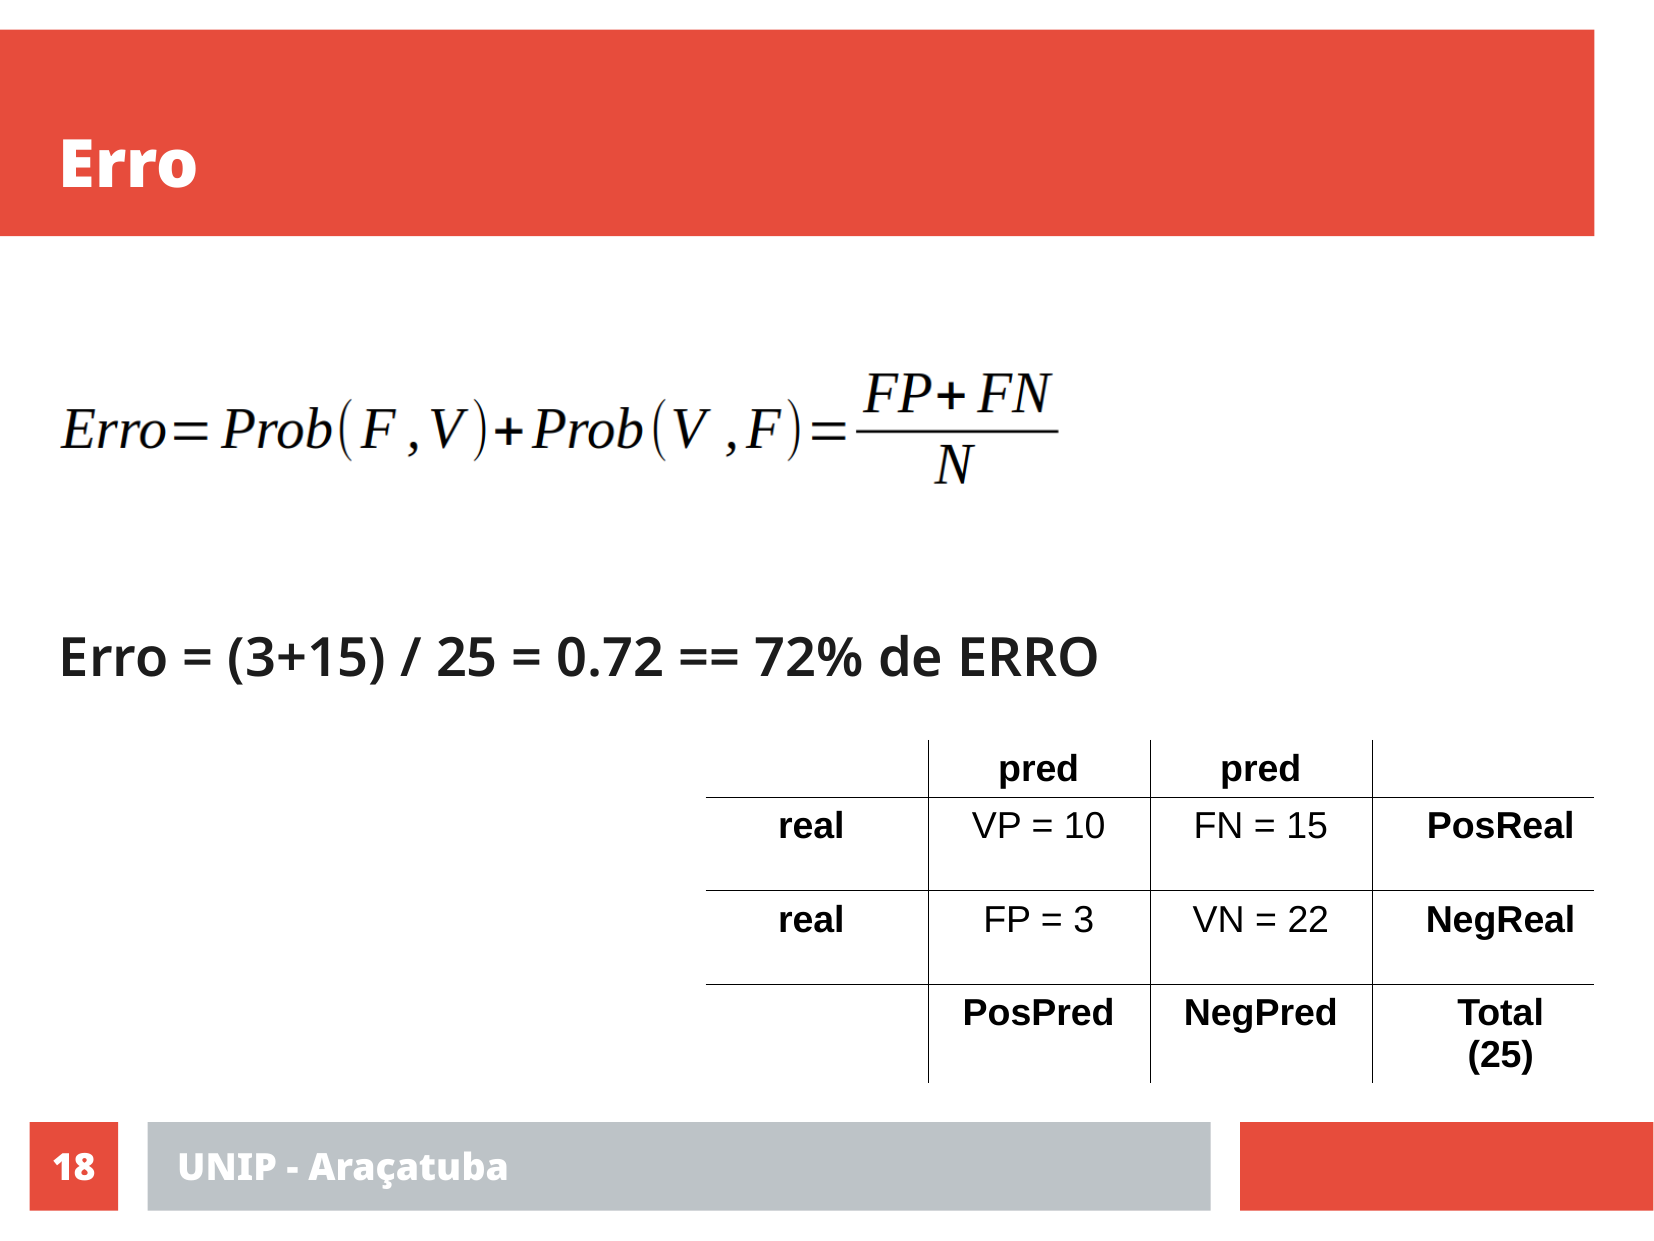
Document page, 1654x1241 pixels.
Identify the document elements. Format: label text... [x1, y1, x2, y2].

table_header pred [1151, 740, 1372, 797]
table_header [1373, 740, 1594, 797]
picture [59, 347, 1070, 503]
table_cell PosPred [929, 985, 1150, 1083]
list Erro = (3+15) / 25 = 0.72 == 72% de ERRO [59, 324, 1565, 1093]
table_cell real [706, 798, 928, 890]
table_cell [706, 985, 928, 1083]
table_cell NegReal [1373, 891, 1594, 984]
table_cell NegPred [1151, 985, 1372, 1083]
table_header [706, 740, 928, 797]
table_cell FN = 15 [1151, 798, 1372, 890]
table_cell real [706, 891, 928, 984]
table_cell FP = 3 [929, 891, 1150, 984]
table_cell PosReal [1373, 798, 1594, 890]
table_cell Total (25) [1373, 985, 1594, 1083]
title Erro [59, 59, 1595, 207]
table_cell VP = 10 [929, 798, 1150, 890]
table_header pred [929, 740, 1150, 797]
table_cell VN = 22 [1151, 891, 1372, 984]
